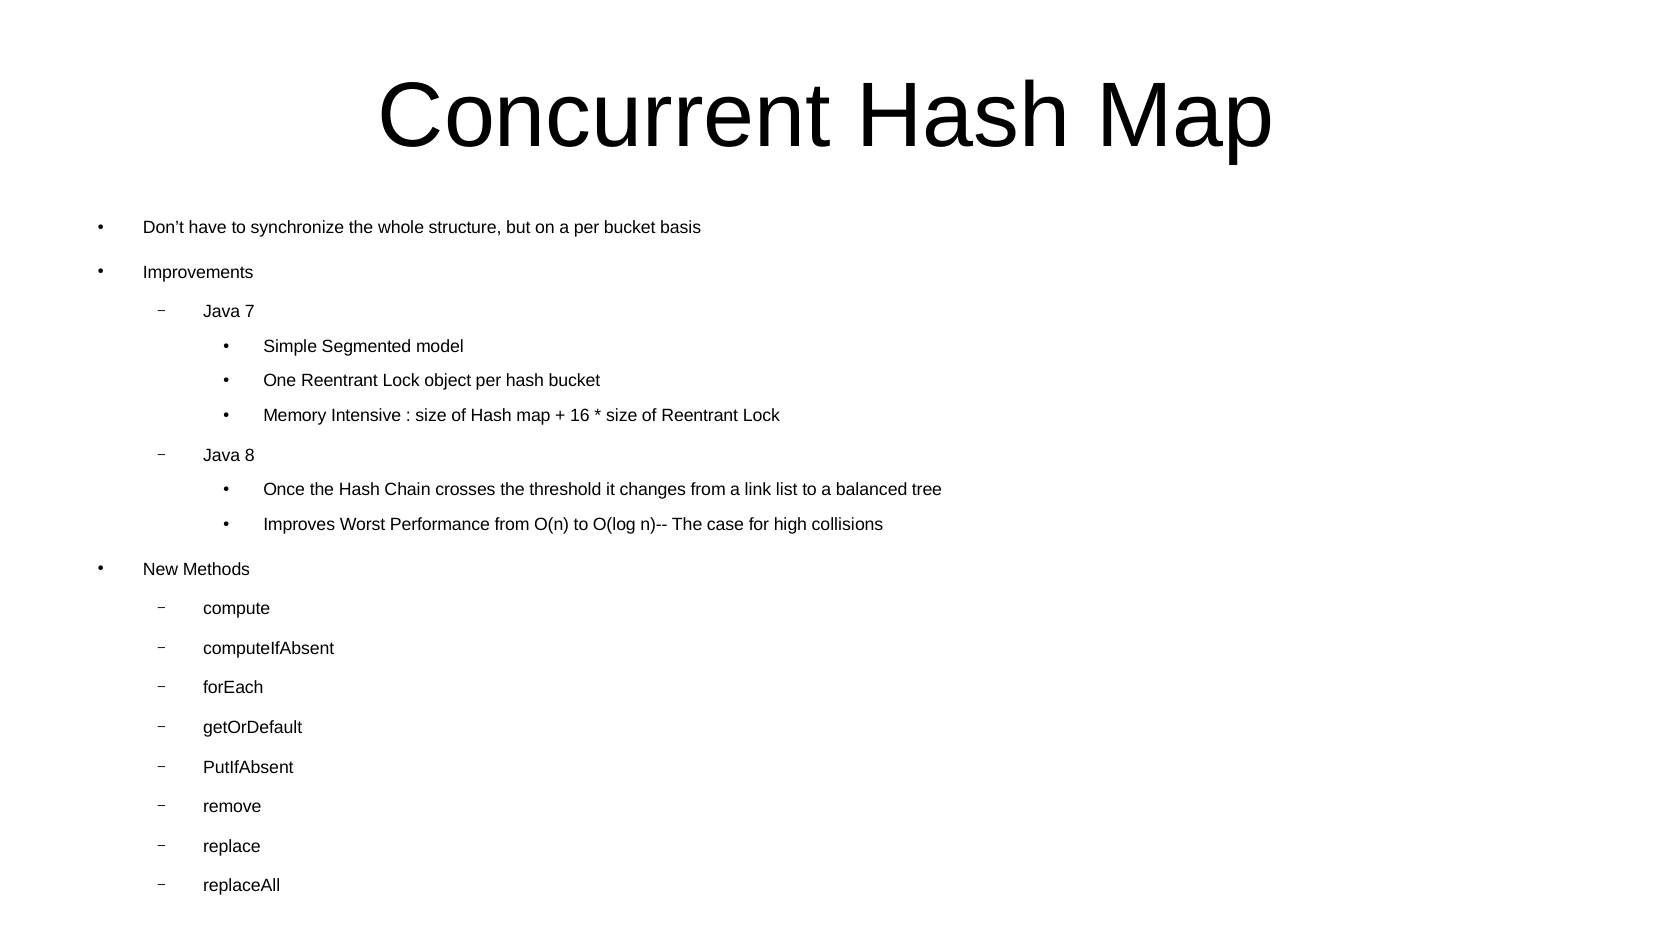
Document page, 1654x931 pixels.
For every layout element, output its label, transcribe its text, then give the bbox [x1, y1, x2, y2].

title Concurrent Hash Map [82, 37, 1571, 193]
list Don’t have to synchronize the whole structure, but on a per bucket basis Improvements Java 7 Simple Segmented model One Reentrant Lock object per hash bucket Memory Intensive : size of Hash map + 16 * size of Reentrant Lock Java 8 Once the Hash Chain crosses the threshold it changes from a link list to a balanced tree Improves Worst Performance from O(n) to O(log n)-- The case for high collisions New Methods compute computeIfAbsent forEach getOrDefault PutIfAbsent remove replace replaceAll [82, 217, 1613, 901]
